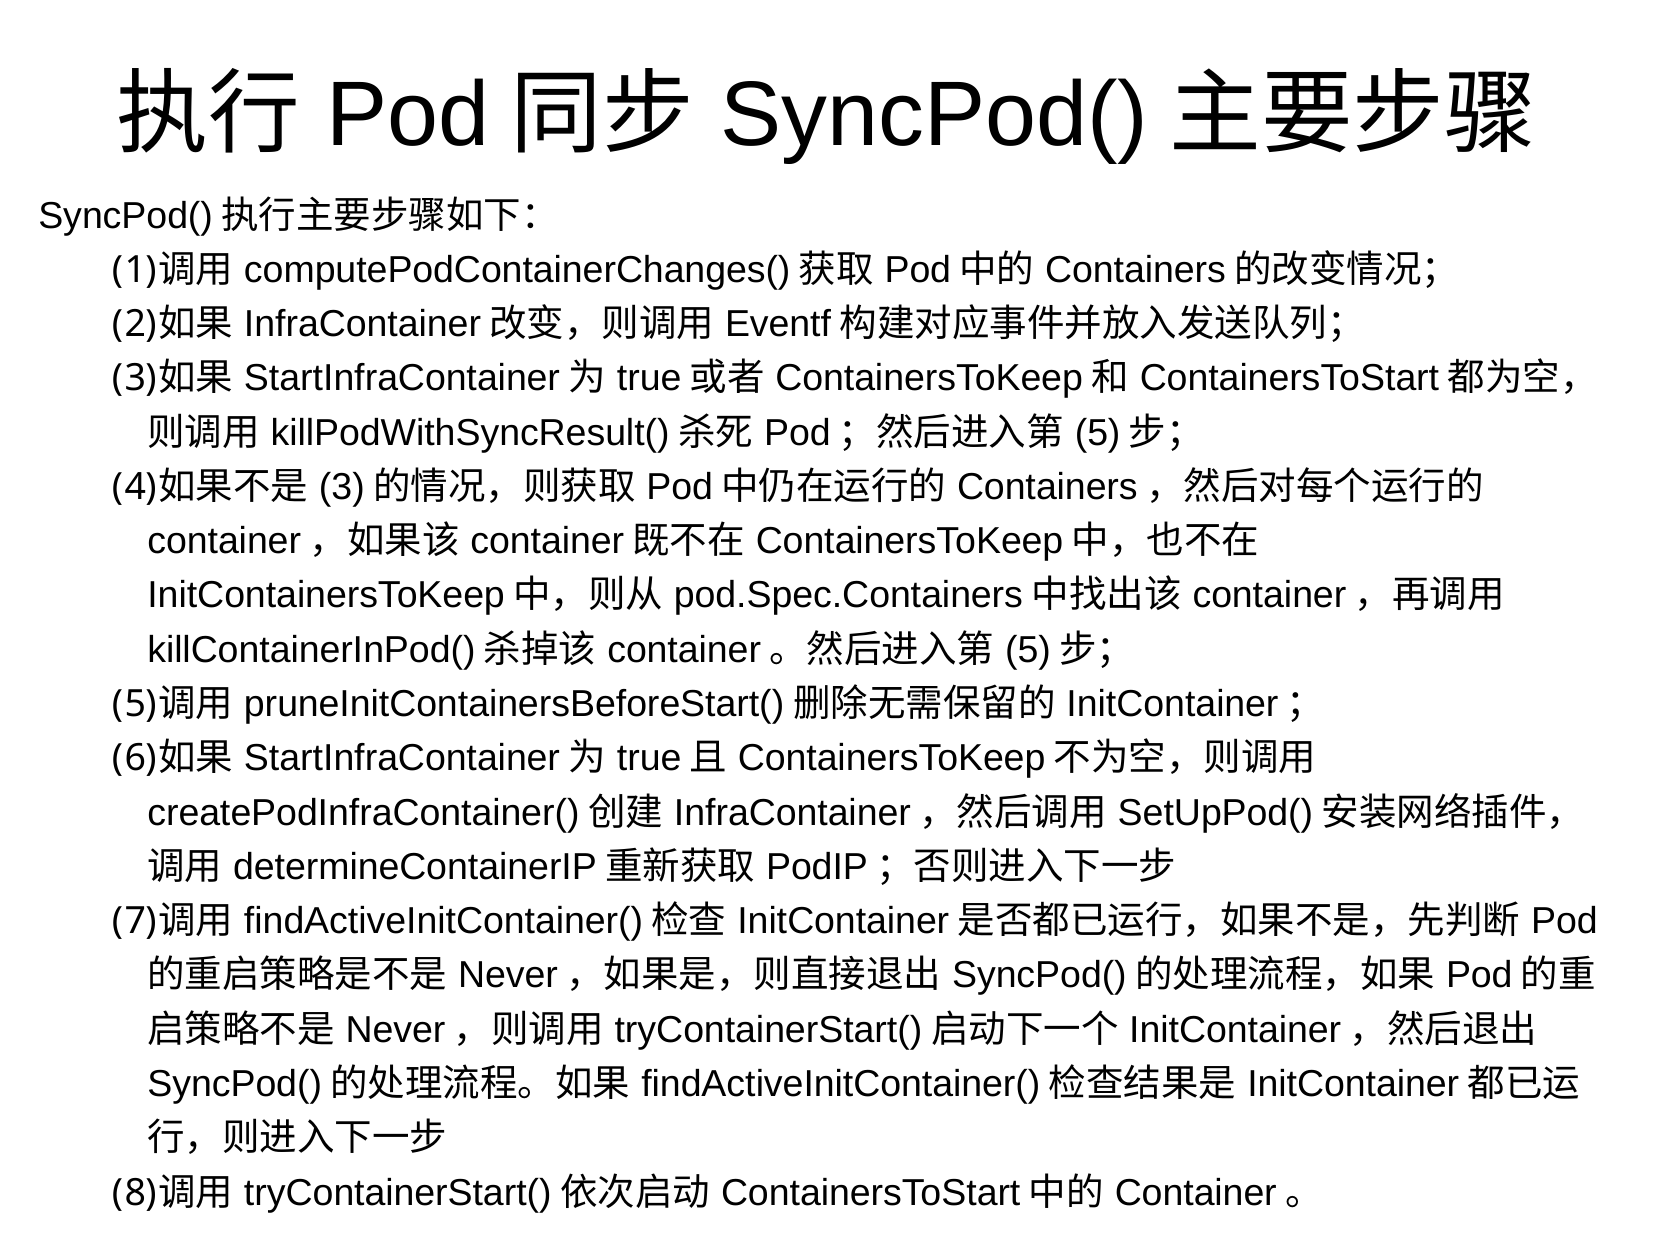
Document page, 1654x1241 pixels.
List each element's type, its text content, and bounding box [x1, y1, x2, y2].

text_box SyncPod()执行主要步骤如下： 调用computePodContainerChanges()获取Pod中的Containers的改变情况； 如果InfraContainer改变，则调用Eventf构建对应事件并放入发送队列； 如果StartInfraContainer为true或者ContainersToKeep和ContainersToStart都为空，则调用killPodWithSyncResult()杀死Pod；然后进入第(5)步； 如果不是(3)的情况，则获取Pod中仍在运行的Containers，然后对每个运行的container，如果该container既不在ContainersToKeep中，也不在InitContainersToKeep中，则从pod.Spec.Containers中找出该container，再调用killContainerInPod()杀掉该container。然后进入第(5)步； 调用pruneInitContainersBeforeStart()删除无需保留的InitContainer； 如果StartInfraContainer为true且ContainersToKeep不为空，则调用createPodInfraContainer()创建InfraContainer，然后调用SetUpPod()安装网络插件，调用determineContainerIP重新获取PodIP；否则进入下一步 调用findActiveInitContainer()检查InitContainer是否都已运行，如果不是，先判断Pod的重启策略是不是Never，如果是，则直接退出SyncPod()的处理流程，如果Pod的重启策略不是Never，则调用tryContainerStart()启动下一个InitContainer，然后退出SyncPod()的处理流程。如果findActiveInitContainer()检查结果是InitContainer都已运行，则进入下一步 调用tryContainerStart()依次启动ContainersToStart中的Container。 [23, 177, 1630, 1241]
title 执行Pod同步SyncPod()主要步骤 [82, 2, 1571, 177]
